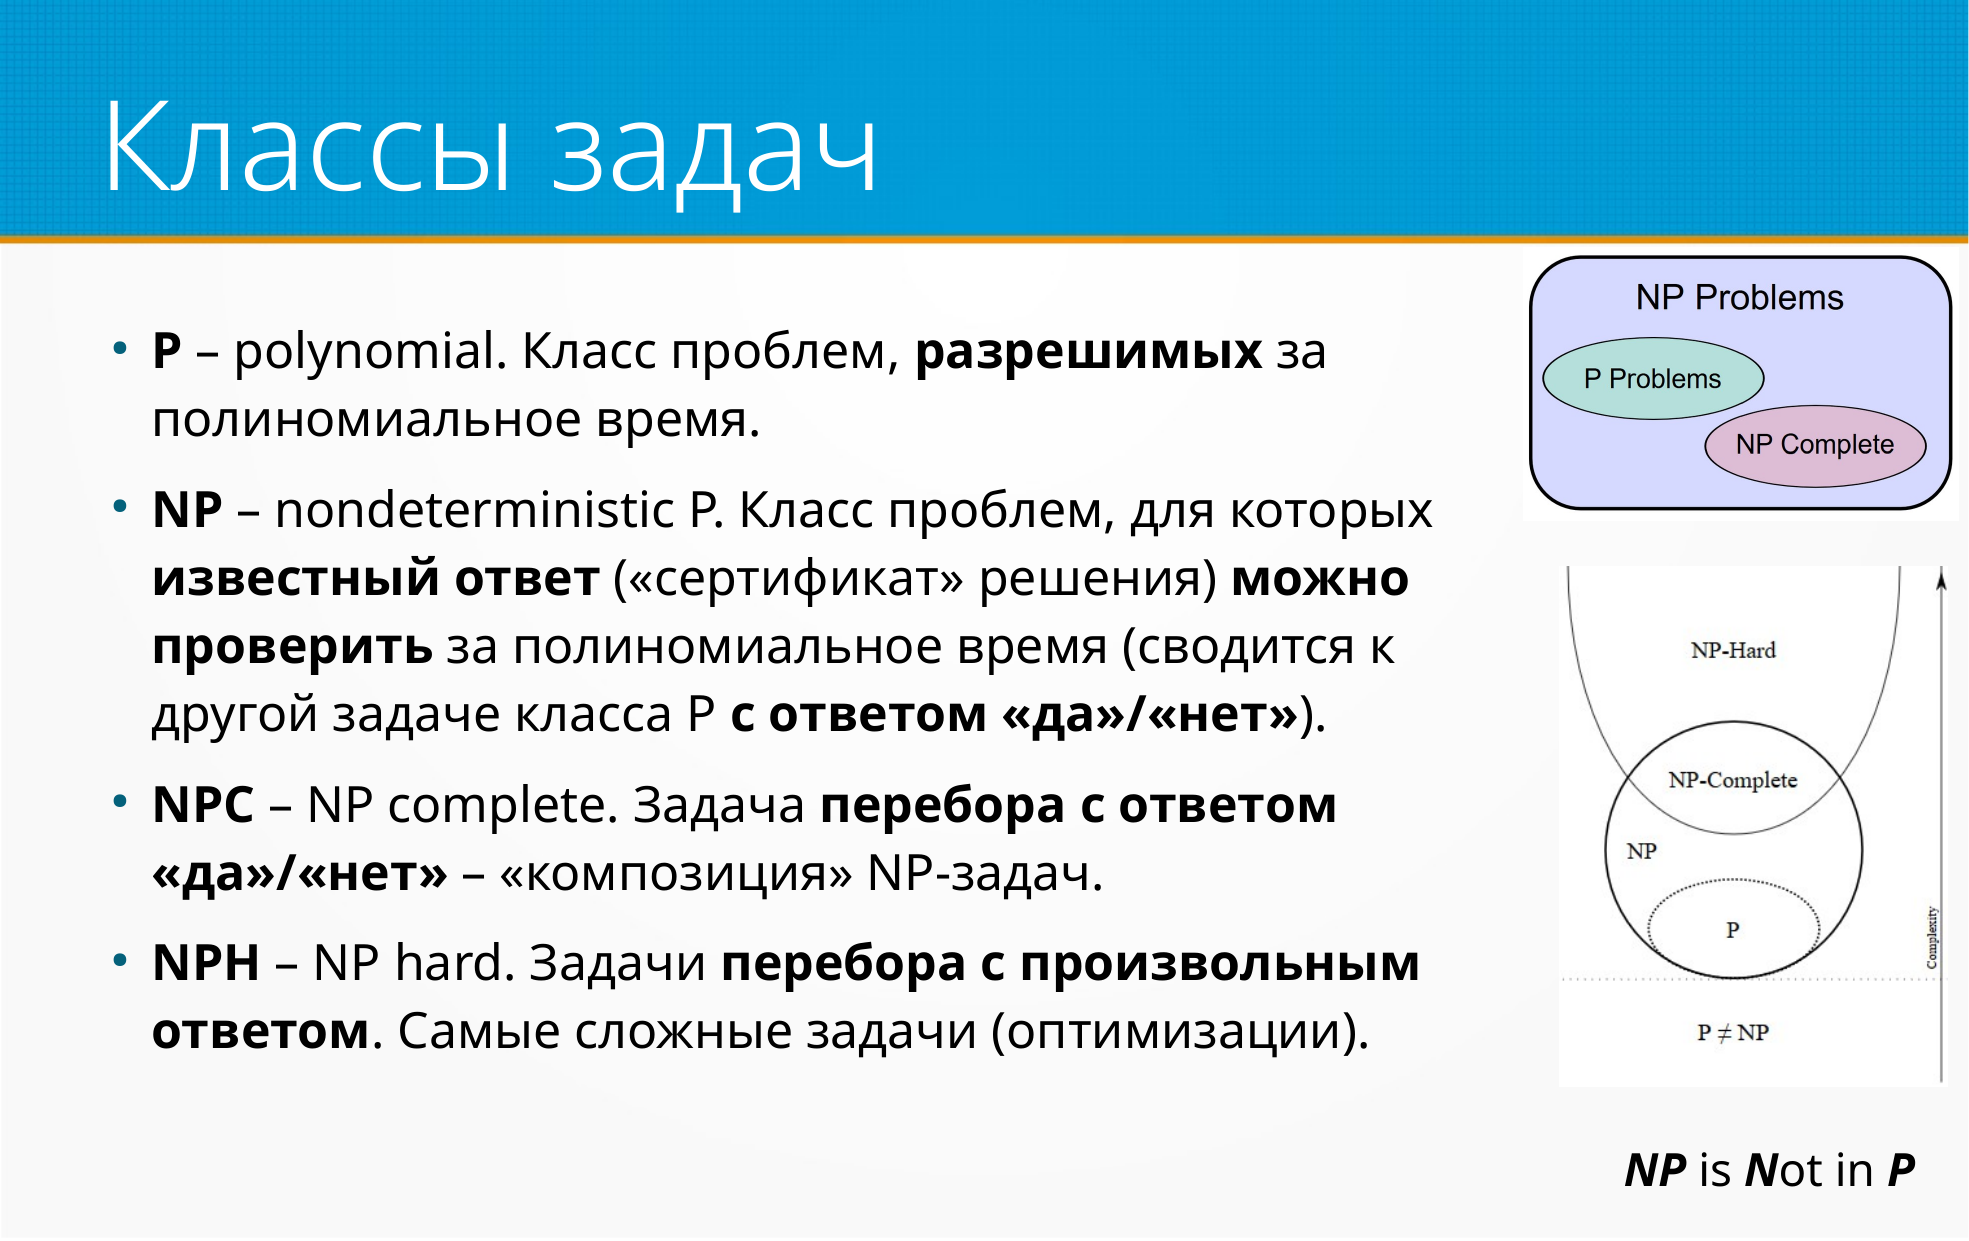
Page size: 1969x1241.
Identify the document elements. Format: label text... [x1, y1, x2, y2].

title Классы задач [98, 19, 1870, 227]
list P – polynomial. Класс проблем, разрешимых за полиномиальное время. NP – nondeterministic P. Класс проблем, для которых известный ответ («сертификат» решения) можно проверить за полиномиальное время (сводится к другой задаче класса P с ответом «да»/«нет»). NPC – NP complete. Задача перебора с ответом «да»/«нет» – «композиция» NP-задач. NPH – NP hard. Задачи перебора с произвольным ответом. Самые сложные задачи (оптимизации). [98, 315, 1512, 1081]
picture [0, 233, 1969, 1241]
text_box NP is Not in P [1618, 1133, 1886, 1204]
